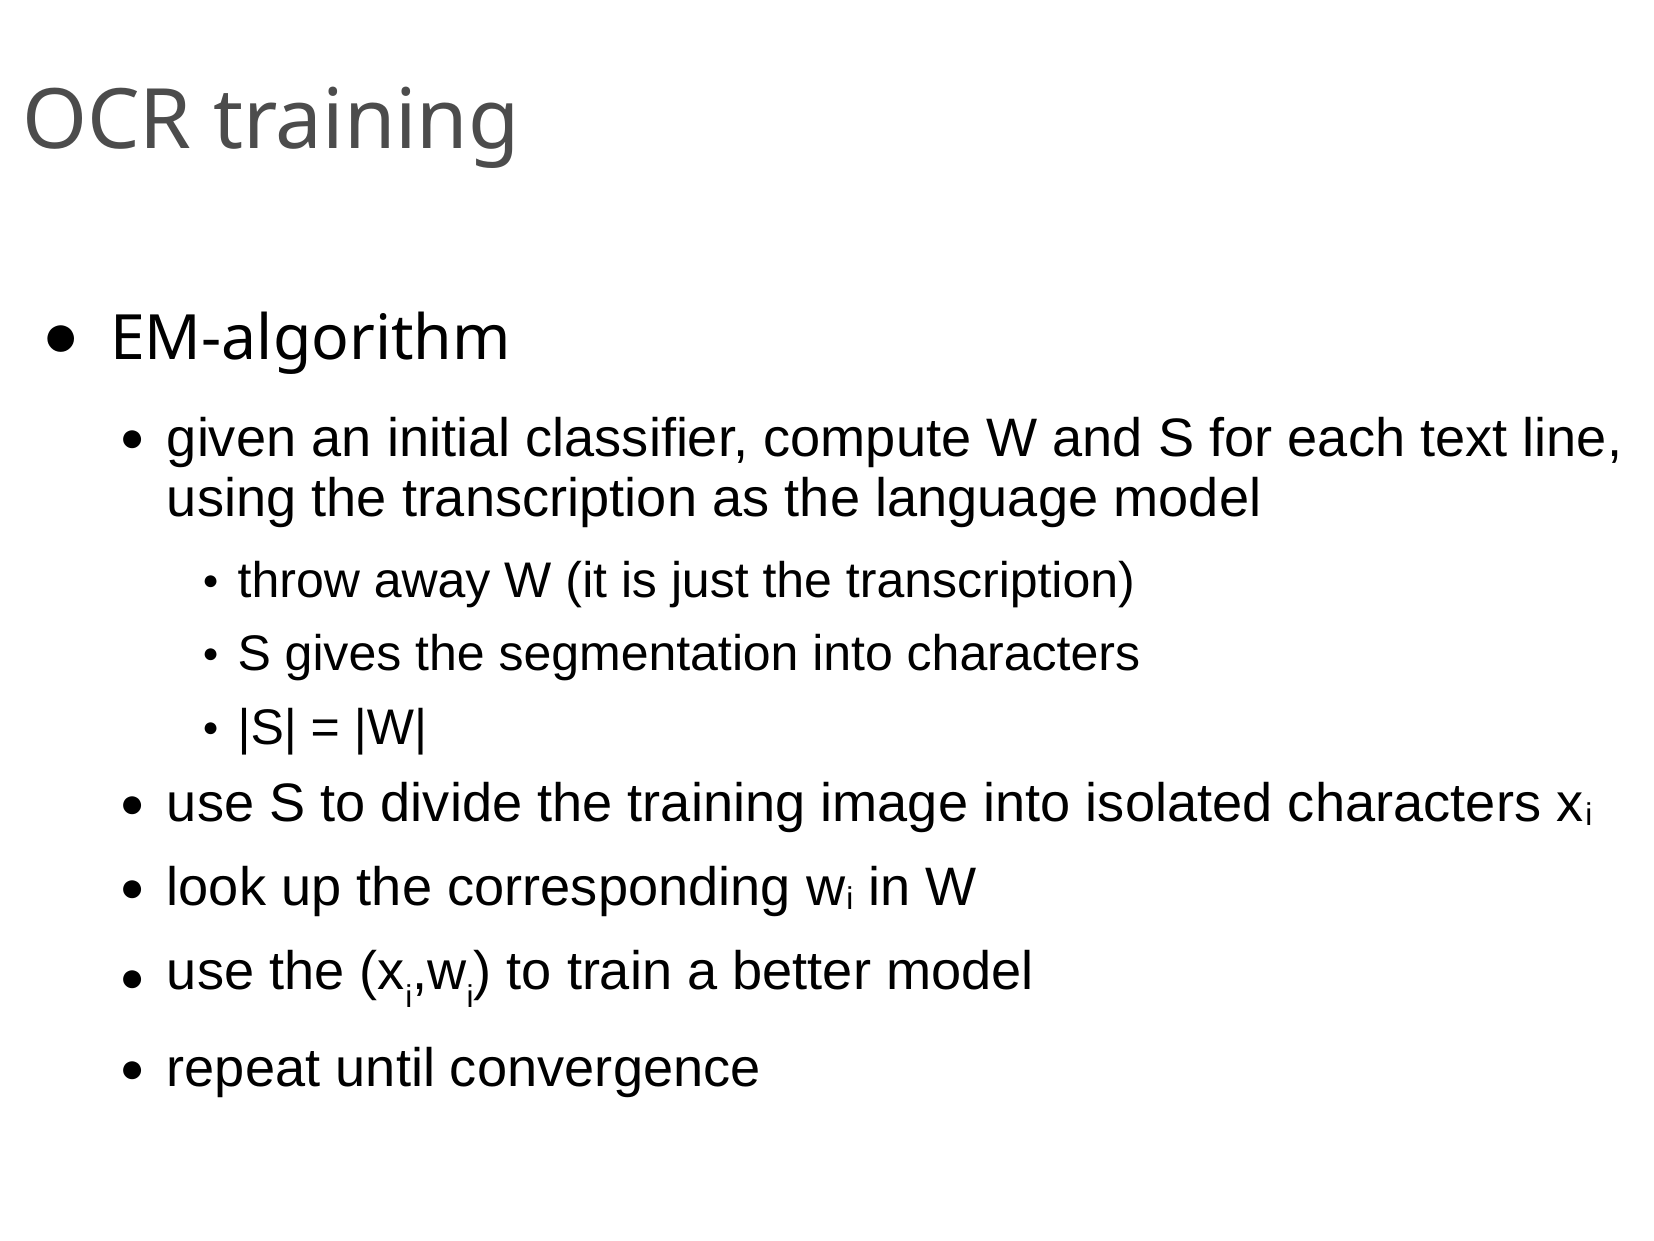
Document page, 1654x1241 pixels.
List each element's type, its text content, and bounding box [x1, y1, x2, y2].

list EM-algorithm given an initial classifier, compute W and S for each text line, using the transcription as the language model throw away W (it is just the transcription) S gives the segmentation into characters |S| = |W| use S to divide the training image into isolated characters xi look up the corresponding wi in W use the (xi,wi) to train a better model repeat until convergence [25, 233, 1654, 1158]
title OCR training [22, 26, 1654, 205]
